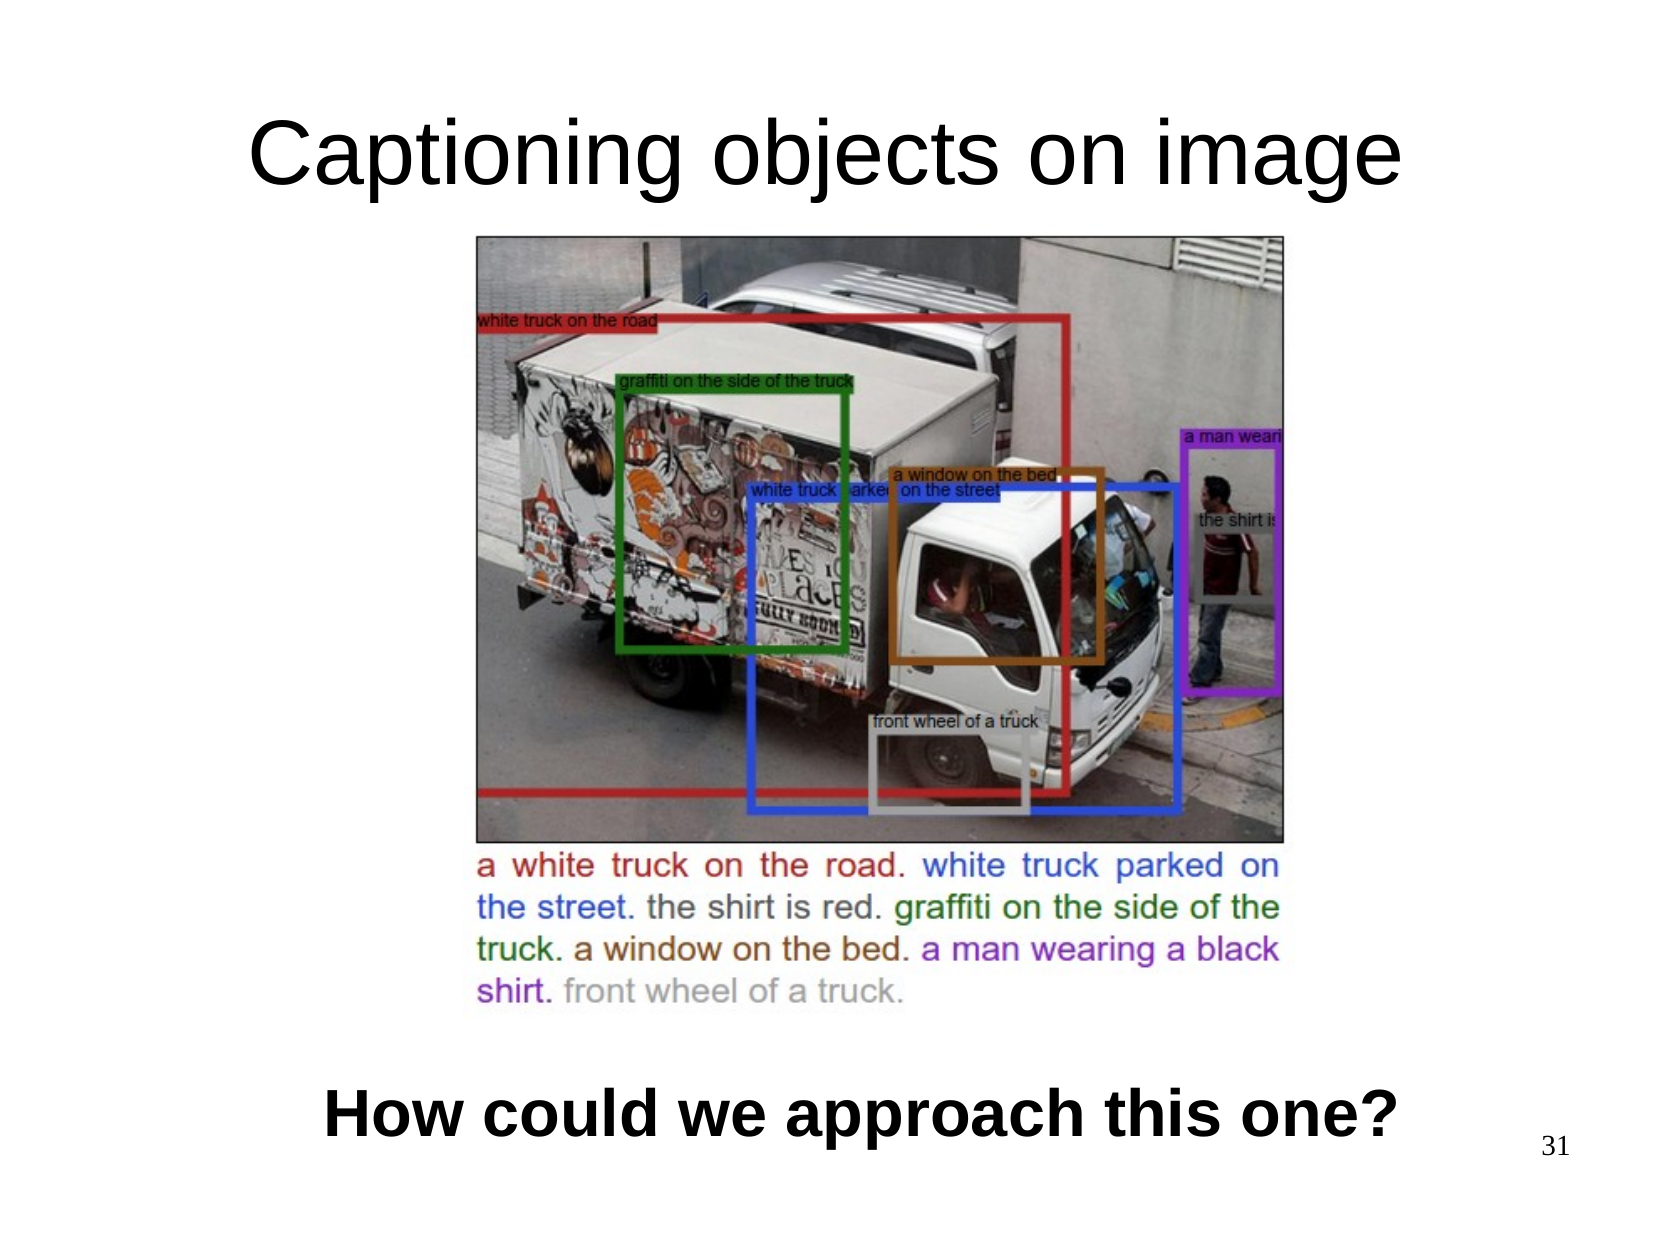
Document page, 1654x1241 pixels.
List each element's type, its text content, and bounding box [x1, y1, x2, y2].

picture [463, 223, 1296, 1018]
title Captioning objects on image [82, 49, 1571, 257]
list How could we approach this one? [82, 1075, 1571, 1184]
